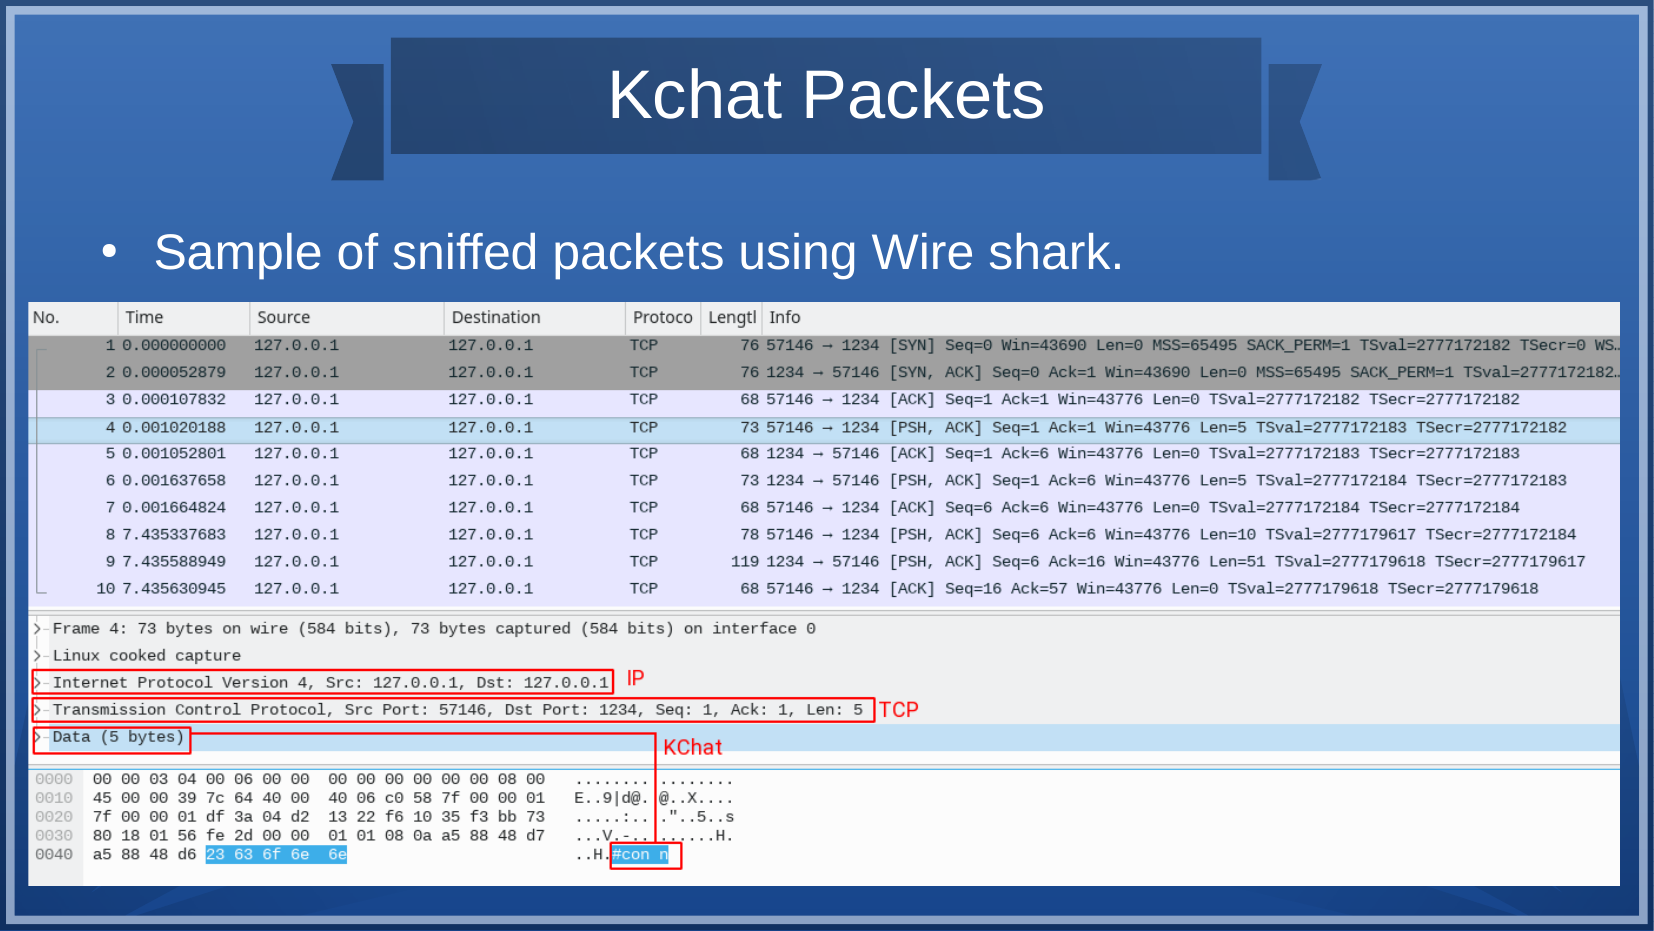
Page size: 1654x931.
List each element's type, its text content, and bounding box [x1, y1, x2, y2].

list Sample of sniffed packets using Wire shark. [82, 224, 1571, 302]
picture [28, 302, 1621, 886]
title Kchat Packets [389, 35, 1264, 154]
